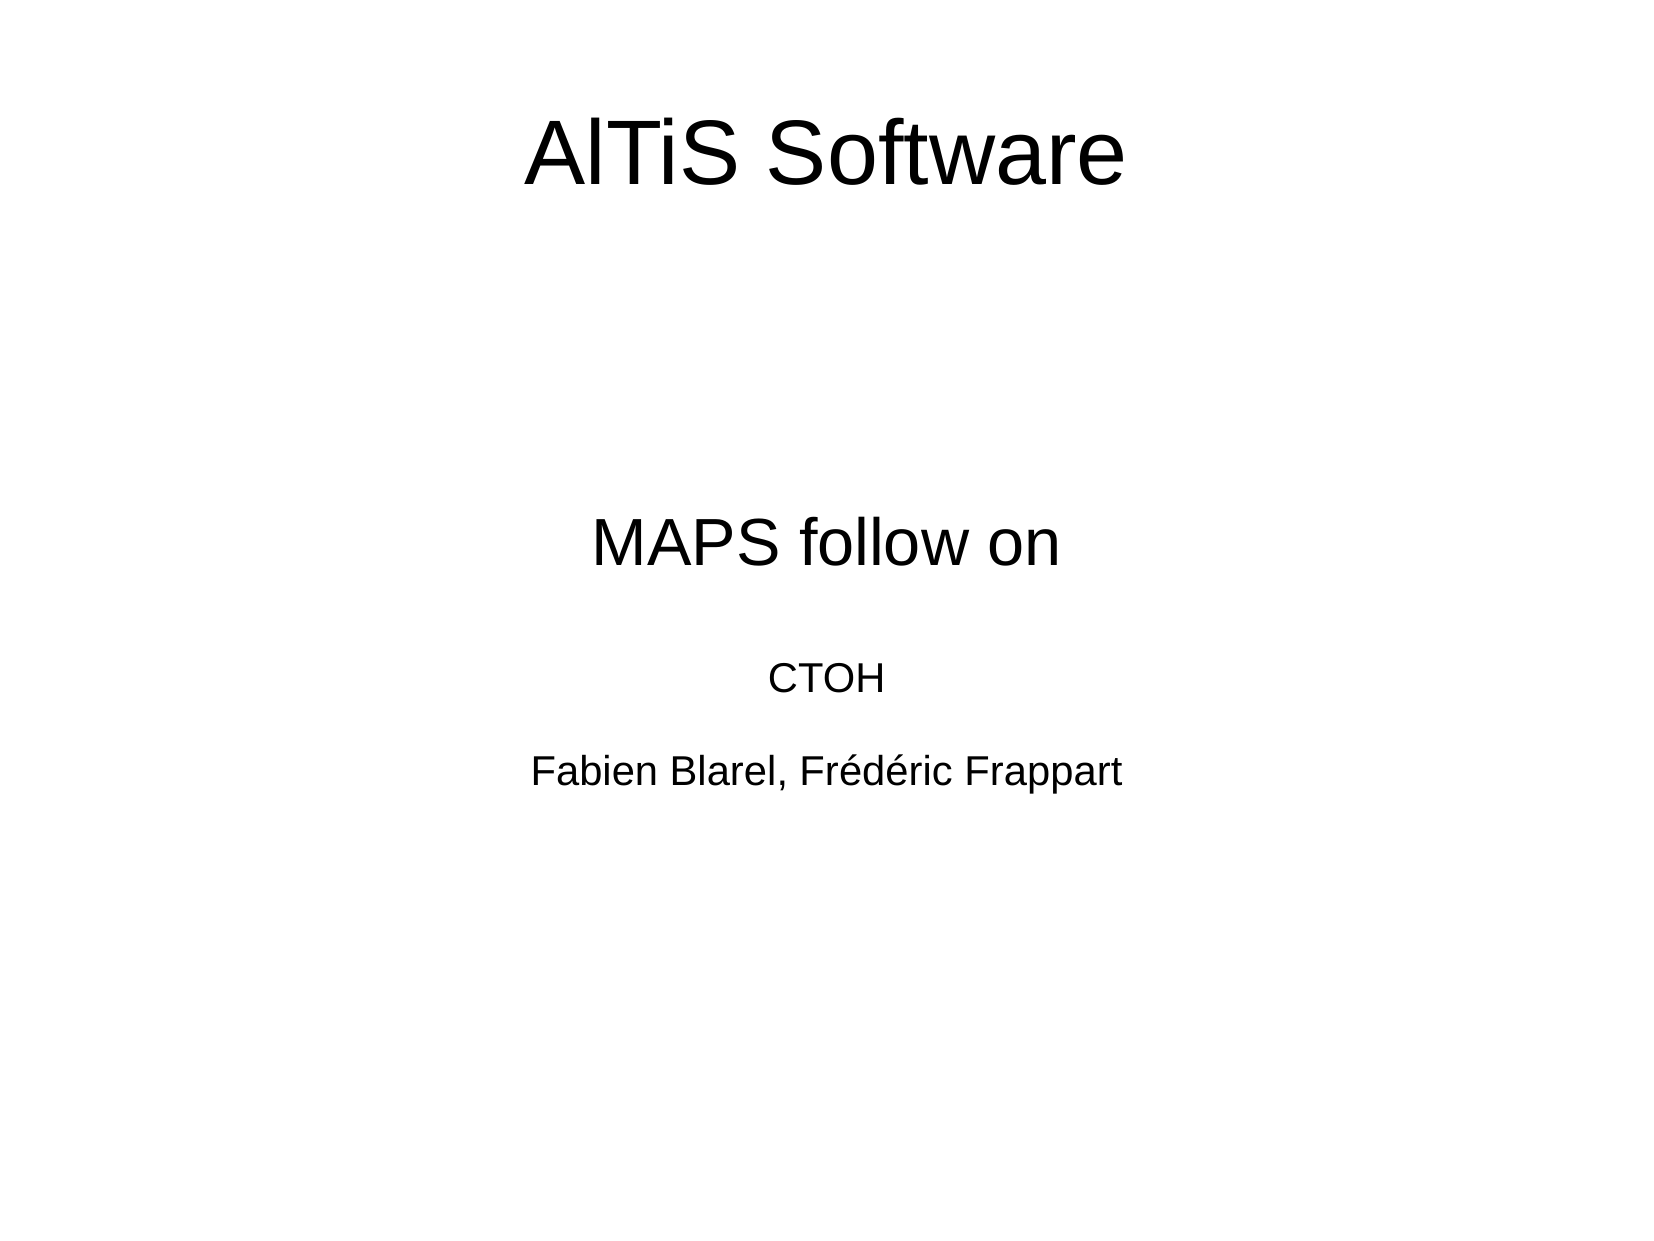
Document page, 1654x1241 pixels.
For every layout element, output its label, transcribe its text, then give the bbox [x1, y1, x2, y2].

title AlTiS Software [82, 49, 1571, 257]
subtitle MAPS follow on CTOH Fabien Blarel, Frédéric Frappart [82, 290, 1571, 1010]
